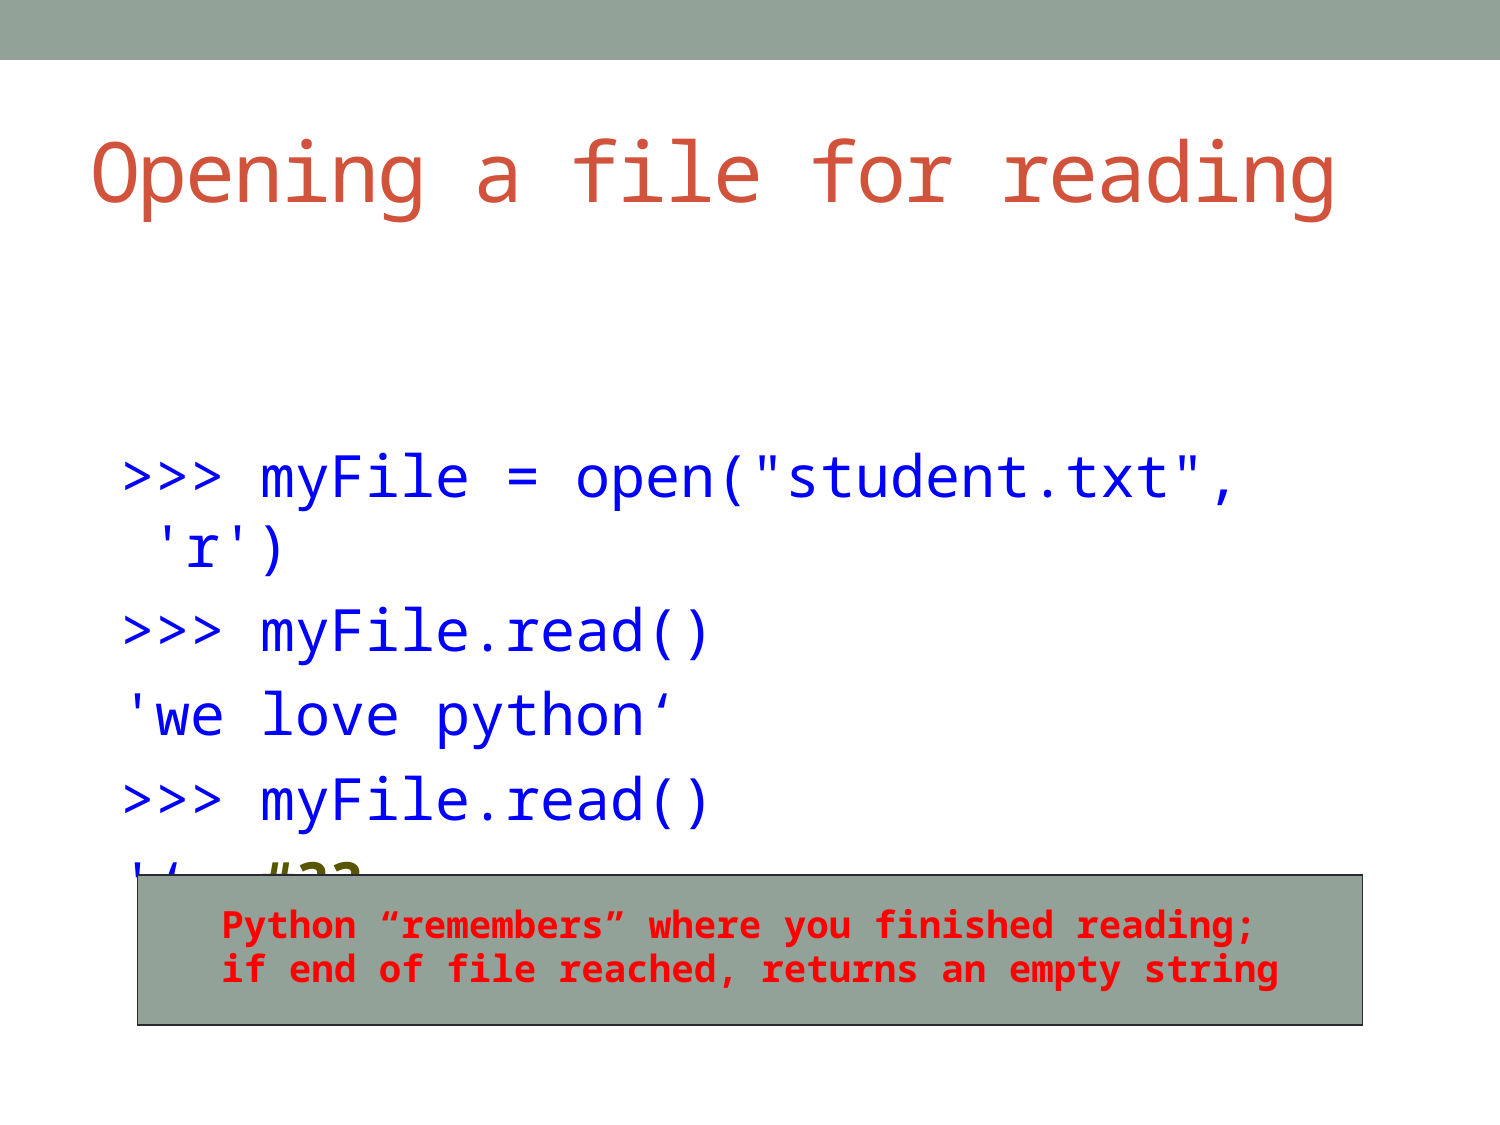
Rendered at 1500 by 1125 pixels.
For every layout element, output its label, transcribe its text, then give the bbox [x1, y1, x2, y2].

title Opening a file for reading [75, 87, 1426, 251]
text_box Python “remembers” where you finished reading; if end of file reached, returns an empty string [137, 875, 1362, 1025]
list >>> myFile = open("student.txt", 'r') >>> myFile.read() 'we love python‘ >>> myFile.read() '‘ #?? [75, 262, 1426, 1063]
